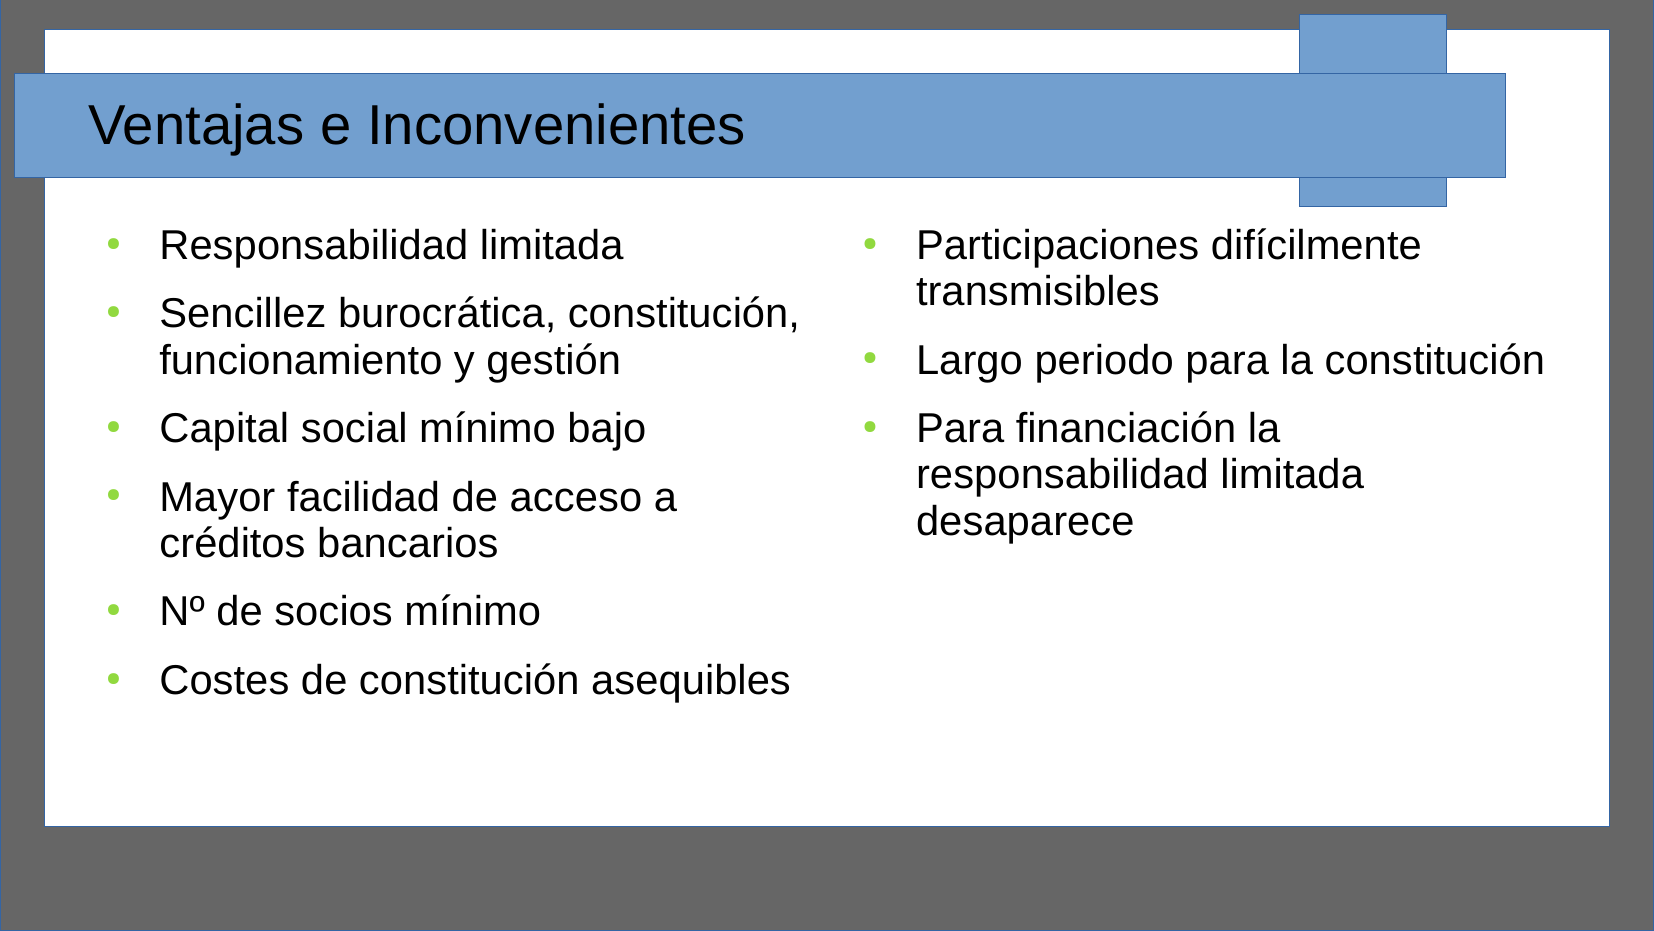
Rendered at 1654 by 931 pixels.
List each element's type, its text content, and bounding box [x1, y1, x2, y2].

list Participaciones difícilmente transmisibles Largo periodo para la constitución Para financiación la responsabilidad limitada desaparece [845, 221, 1566, 813]
title Ventajas e Inconvenientes [88, 73, 1506, 178]
list Responsabilidad limitada Sencillez burocrática, constitución, funcionamiento y gestión Capital social mínimo bajo Mayor facilidad de acceso a créditos bancarios Nº de socios mínimo Costes de constitución asequibles [88, 221, 809, 813]
